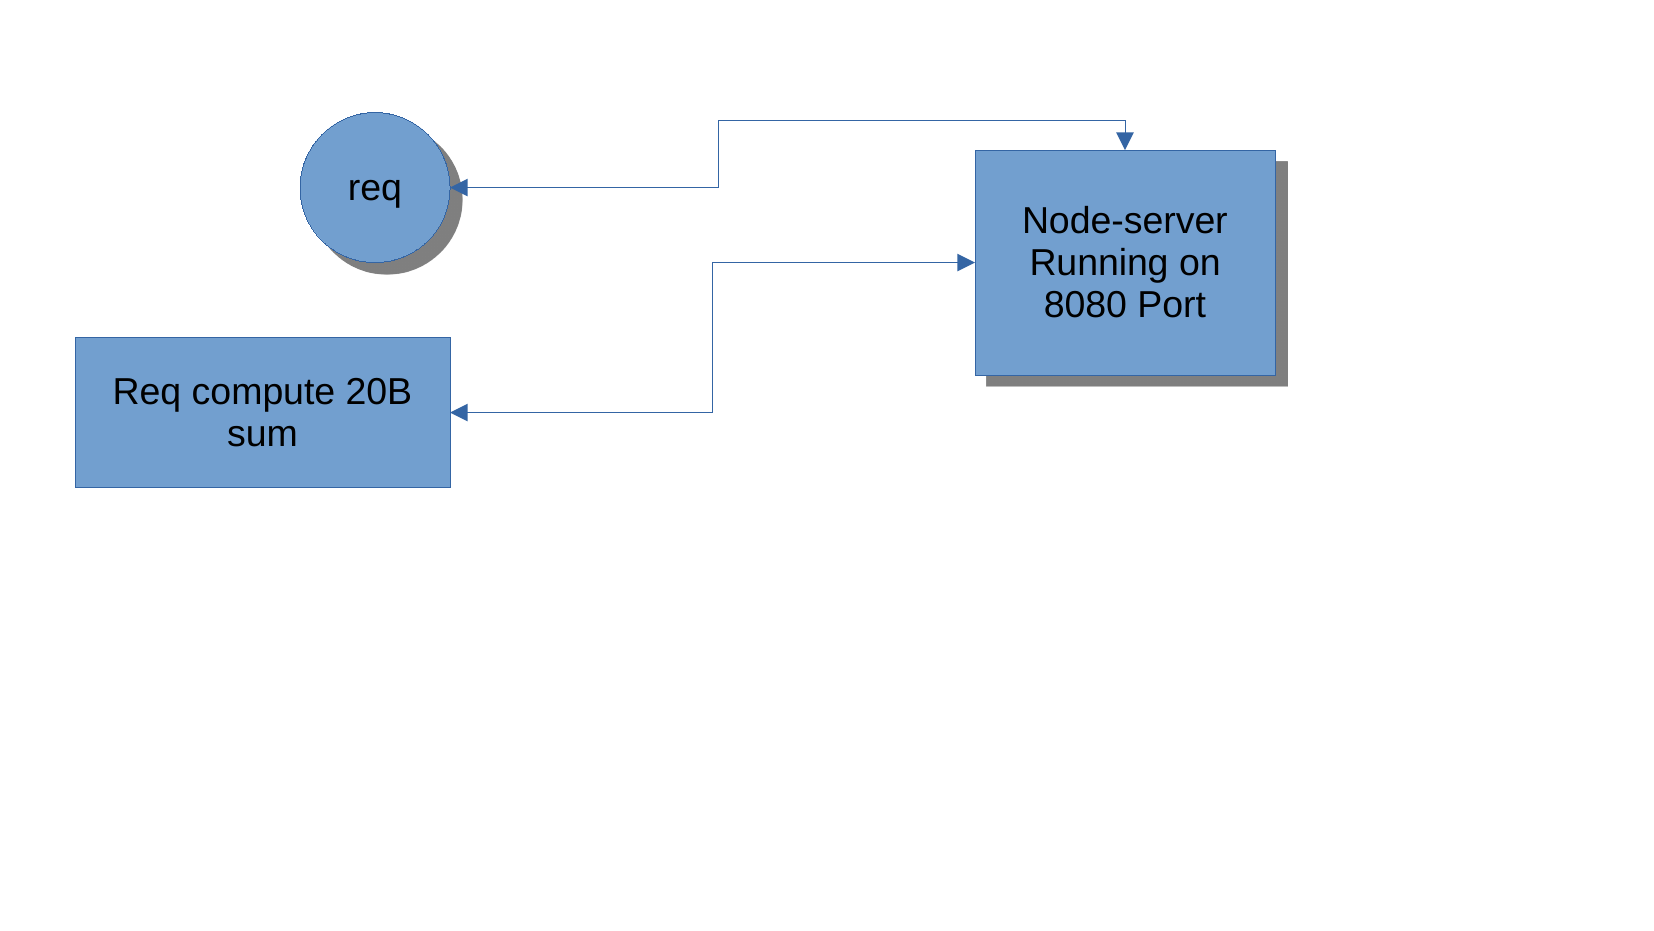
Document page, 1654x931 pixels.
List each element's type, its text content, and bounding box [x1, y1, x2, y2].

text_box req [300, 112, 451, 263]
text_box Req compute 20B sum [75, 337, 451, 488]
text_box Node-server Running on 8080 Port [975, 150, 1276, 376]
